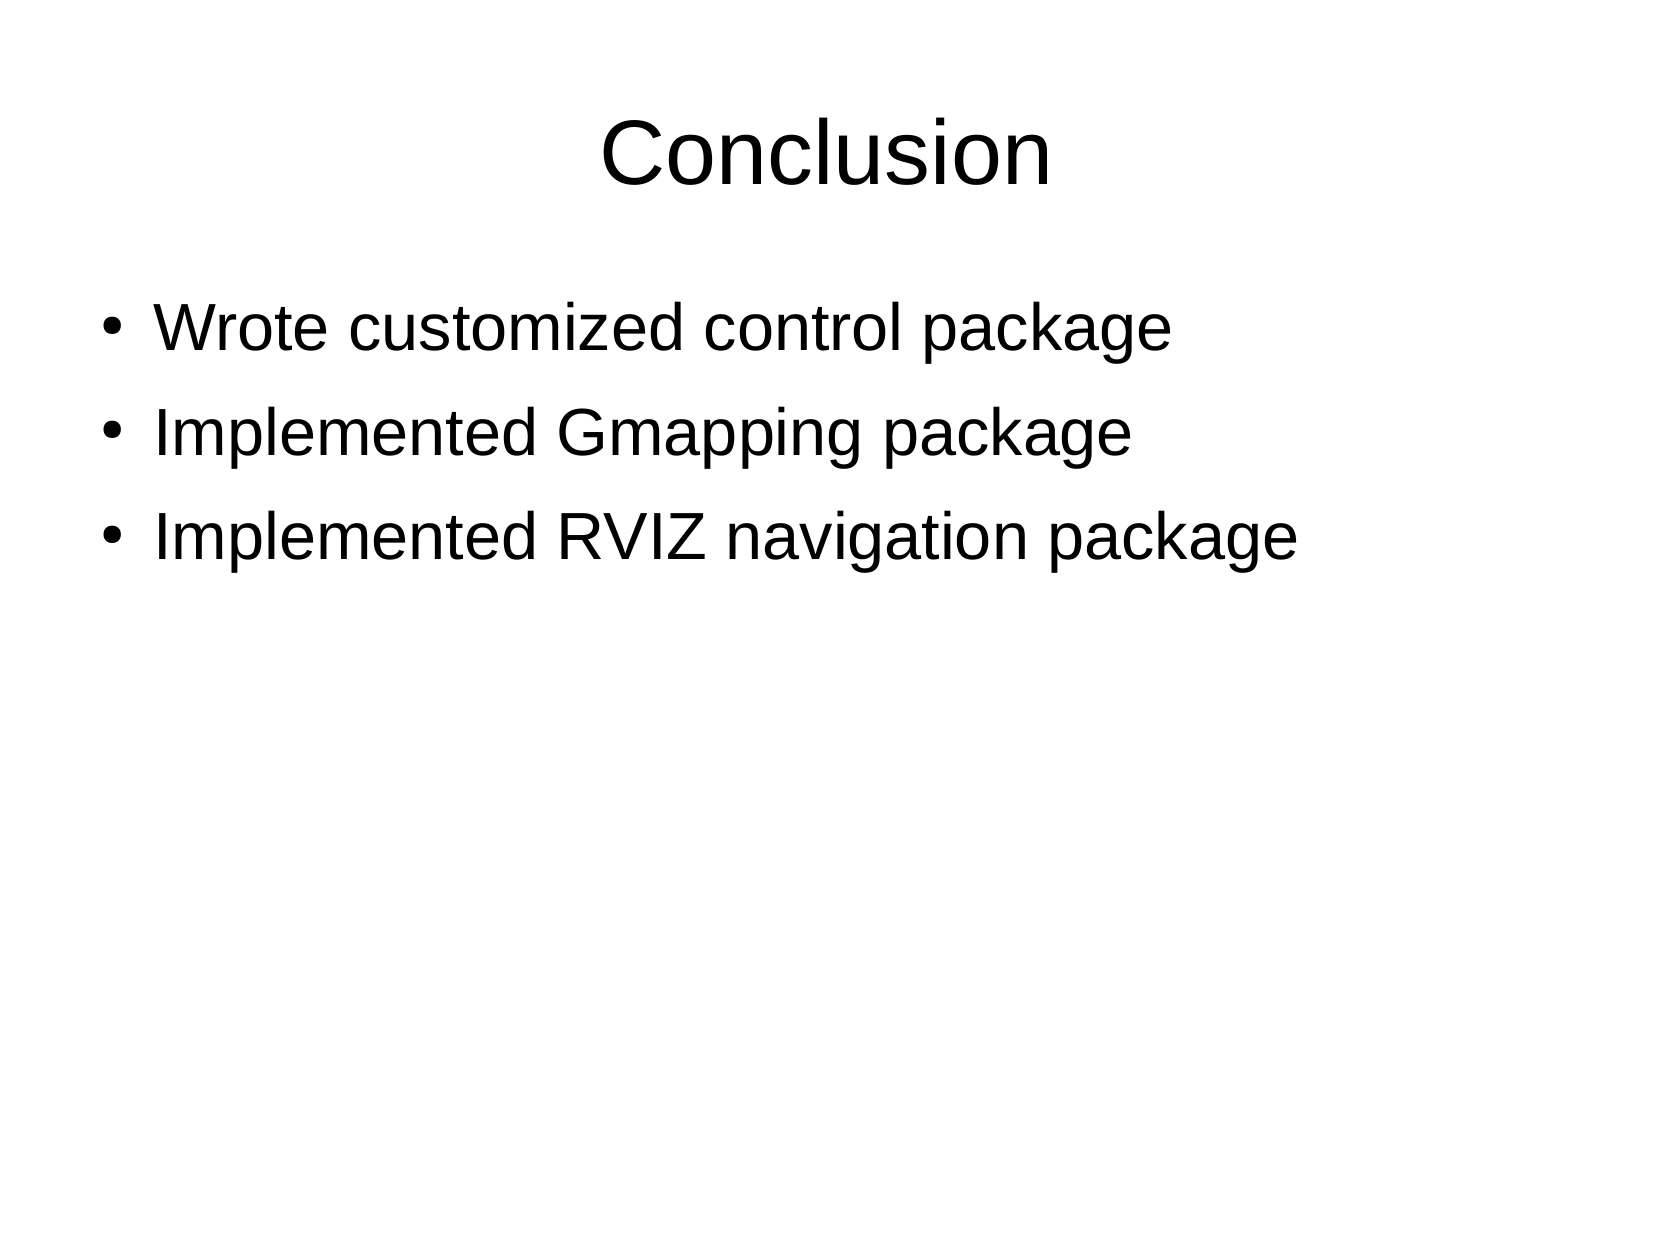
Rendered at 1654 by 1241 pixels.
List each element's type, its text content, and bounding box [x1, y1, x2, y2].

list Wrote customized control package Implemented Gmapping package Implemented RVIZ navigation package [82, 290, 1571, 1010]
title Conclusion [82, 49, 1571, 257]
